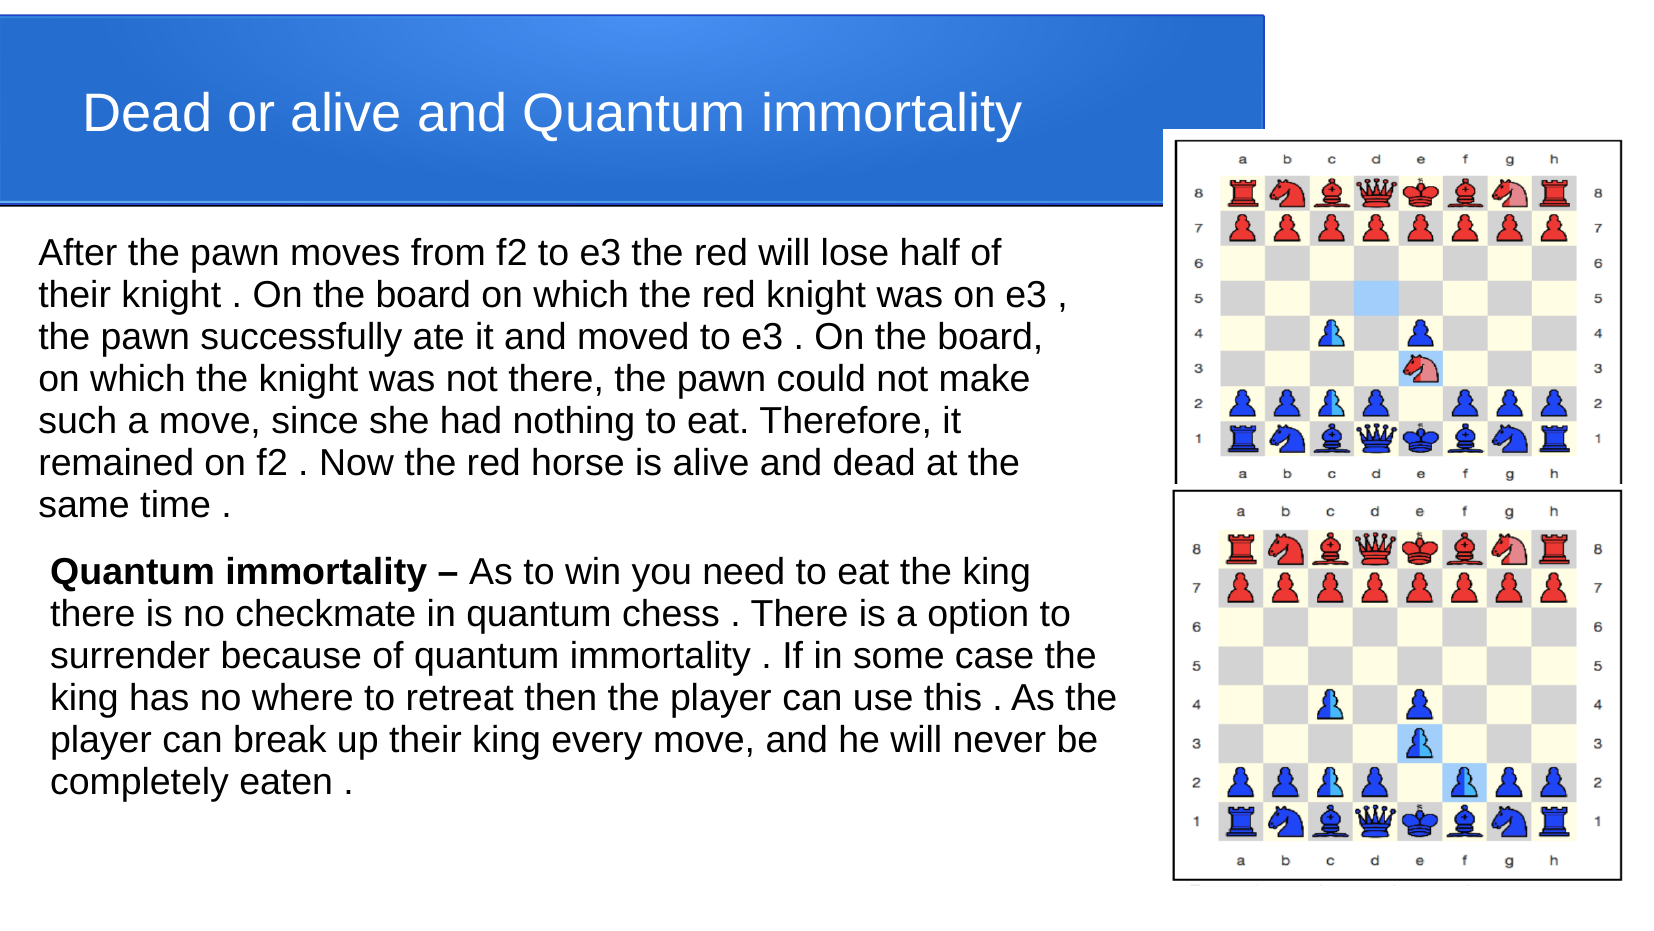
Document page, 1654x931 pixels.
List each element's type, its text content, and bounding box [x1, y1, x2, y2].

text_box After the pawn moves from f2 to e3 the red will lose half of their knight . On the board on which the red knight was on e3 , the pawn successfully ate it and moved to e3 . On the board, on which the knight was not there, the pawn could not make such a move, since she had nothing to eat. Therefore, it remained on f2 . Now the red horse is alive and dead at the same time . [23, 224, 1087, 534]
title Dead or alive and Quantum immortality [82, 35, 1235, 189]
picture [1163, 129, 1630, 886]
text_box Quantum immortality – As to win you need to eat the king there is no checkmate in quantum chess . There is a option to surrender because of quantum immortality . If in some case the king has no where to retreat then the player can use this . As the player can break up their king every move, and he will never be completely eaten . [35, 543, 1134, 811]
